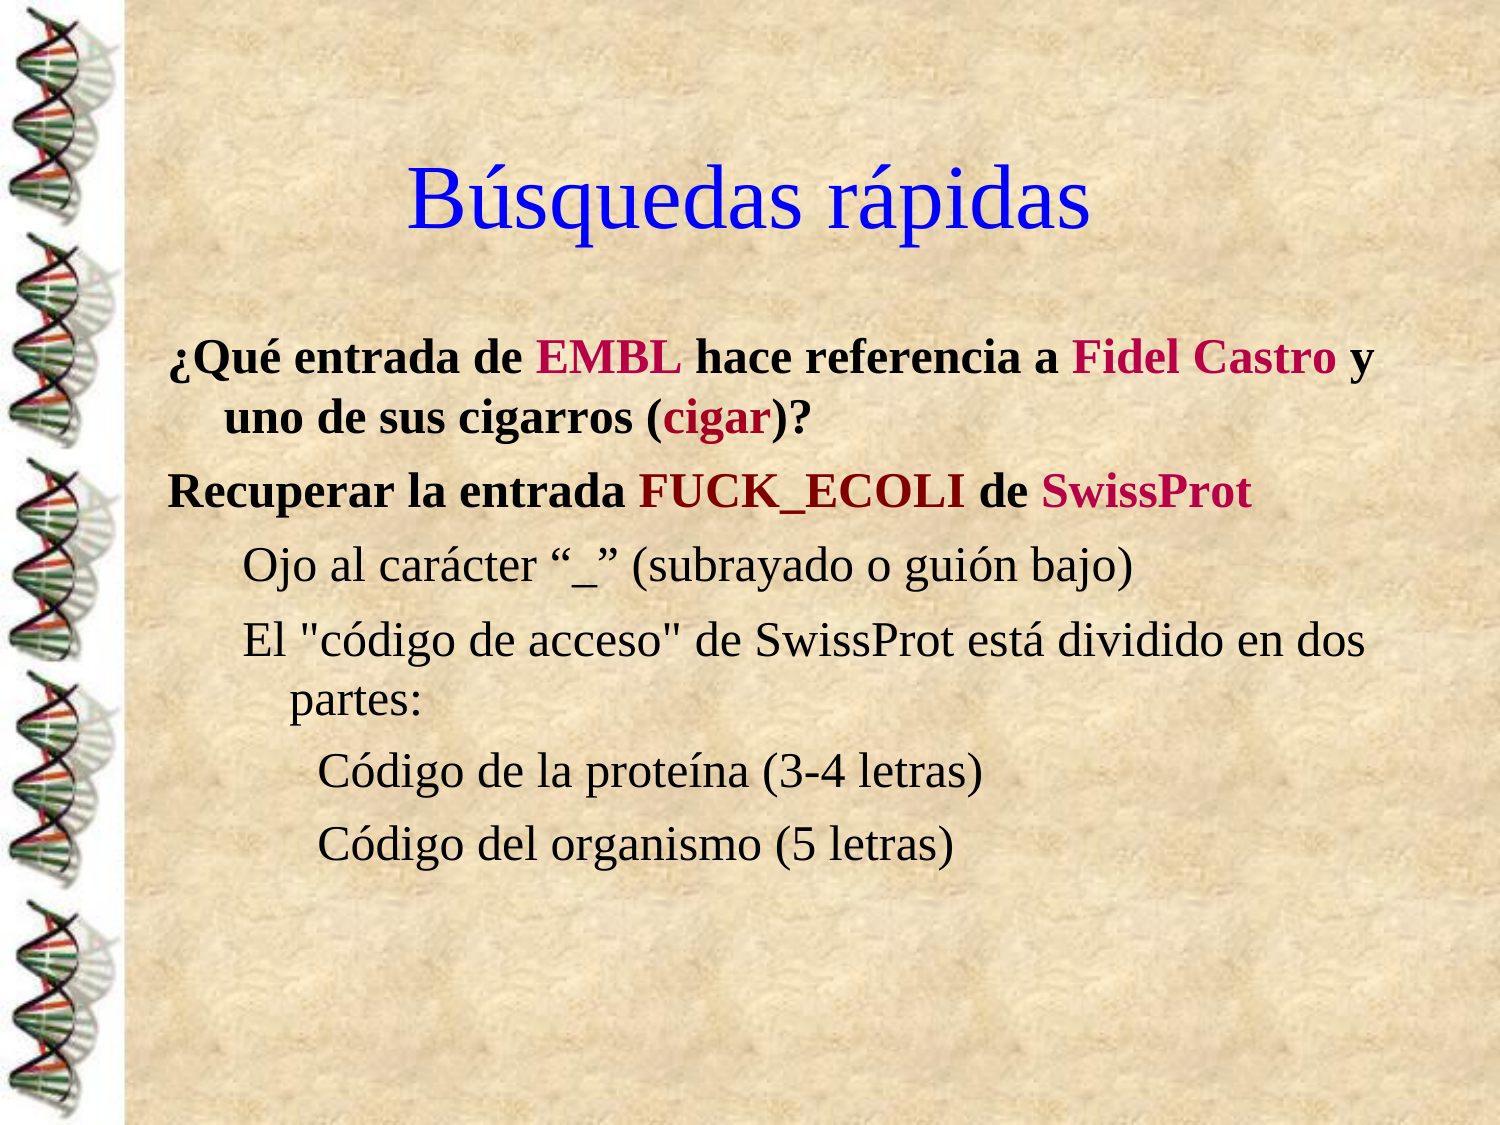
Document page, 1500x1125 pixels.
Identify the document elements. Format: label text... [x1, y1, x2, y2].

title Búsquedas rápidas [112, 80, 1388, 308]
list ¿Qué entrada de EMBL hace referencia a Fidel Castro y uno de sus cigarros (cigar)? Recuperar la entrada FUCK_ECOLI de SwissProt Ojo al carácter “_” (subrayado o guión bajo) El "código de acceso" de SwissProt está dividido en dos partes: Código de la proteína (3-4 letras) Código del organismo (5 letras) [167, 324, 1388, 1016]
picture [0, 0, 1500, 1125]
